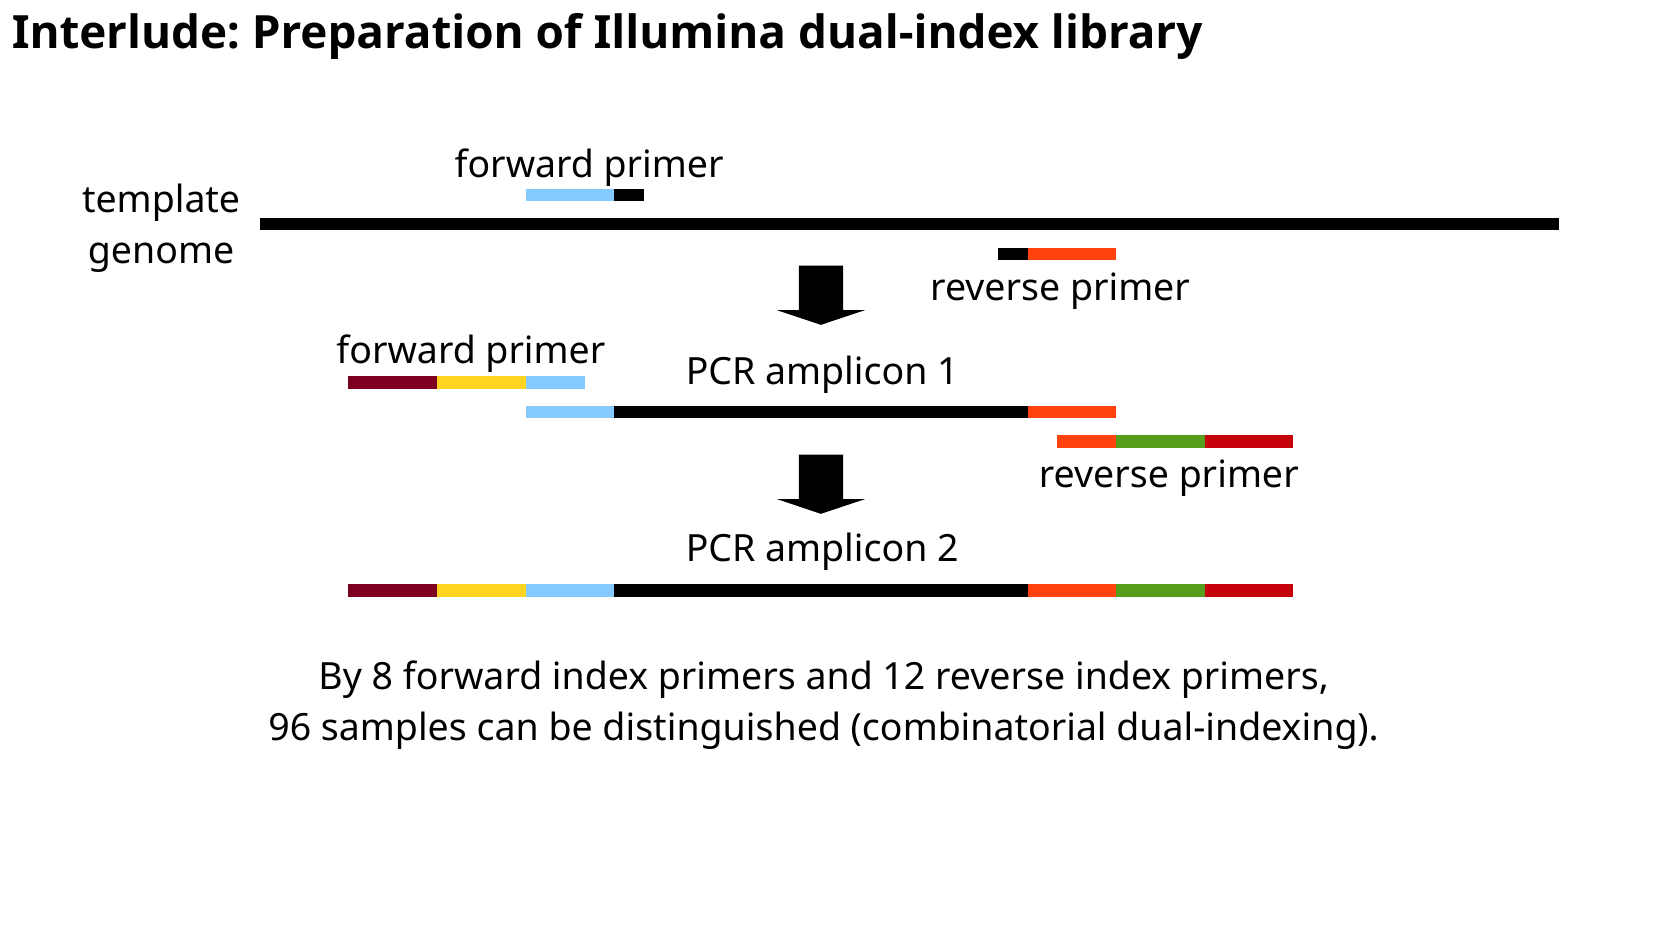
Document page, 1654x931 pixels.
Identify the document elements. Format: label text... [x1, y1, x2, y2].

text_box reverse primer [1024, 439, 1314, 506]
title Interlude: Preparation of Illumina dual-index library [11, 0, 1642, 130]
text_box [776, 265, 866, 325]
text_box forward primer [321, 315, 621, 382]
text_box [776, 454, 866, 514]
text_box template genome [67, 164, 256, 282]
text_box PCR amplicon 2 [670, 514, 974, 585]
text_box forward primer [439, 129, 739, 196]
text_box reverse primer [915, 253, 1206, 320]
text_box PCR amplicon 1 [670, 337, 974, 408]
text_box By 8 forward index primers and 12 reverse index primers, 96 samples can be distinguished (combinatorial dual-indexing). [253, 642, 1395, 759]
